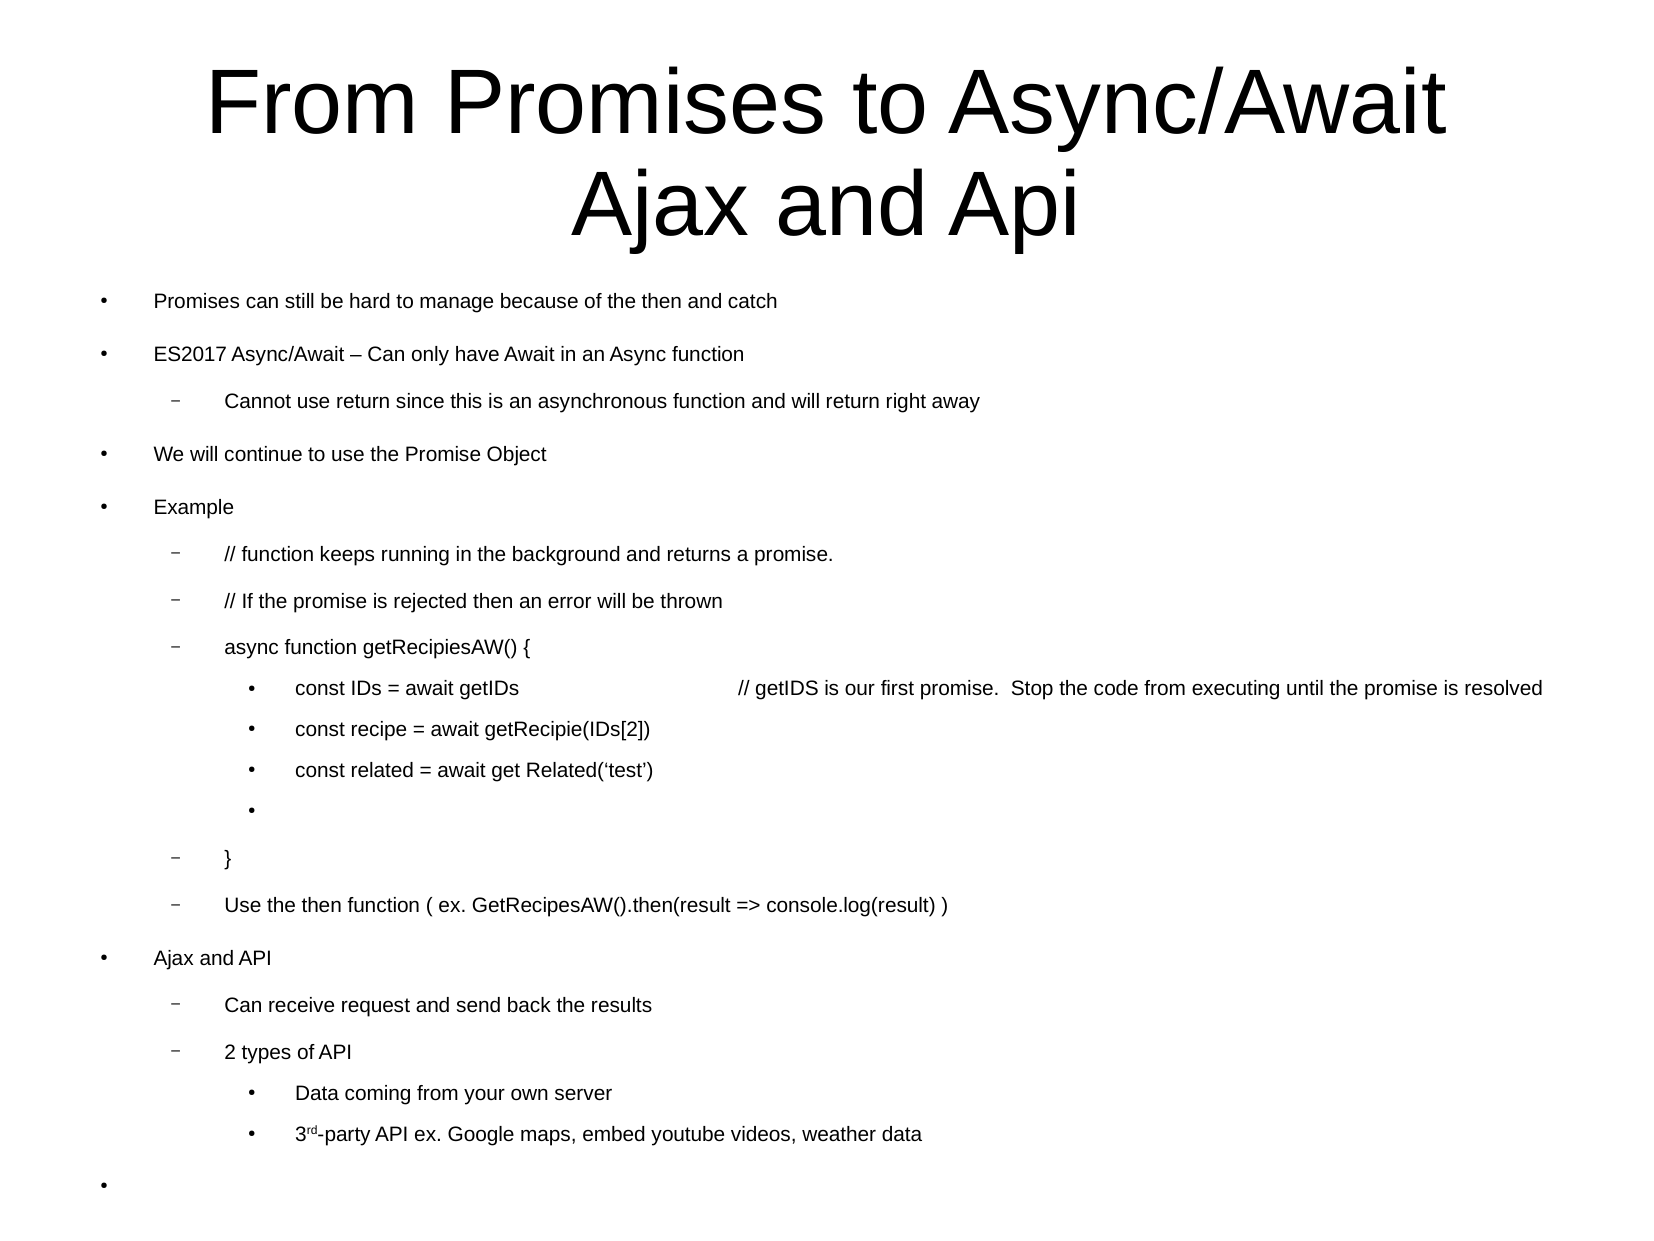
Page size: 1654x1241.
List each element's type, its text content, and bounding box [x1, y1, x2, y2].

title From Promises to Async/Await Ajax and Api [82, 49, 1571, 257]
list Promises can still be hard to manage because of the then and catch ES2017 Async/Await – Can only have Await in an Async function Cannot use return since this is an asynchronous function and will return right away We will continue to use the Promise Object Example // function keeps running in the background and returns a promise. // If the promise is rejected then an error will be thrown async function getRecipiesAW() { const IDs = await getIDs // getIDS is our first promise. Stop the code from executing until the promise is resolved const recipe = await getRecipie(IDs[2]) const related = await get Related(‘test’) } Use the then function ( ex. GetRecipesAW().then(result => console.log(result) ) Ajax and API Can receive request and send back the results 2 types of API Data coming from your own server 3rd-party API ex. Google maps, embed youtube videos, weather data [82, 290, 1571, 1205]
